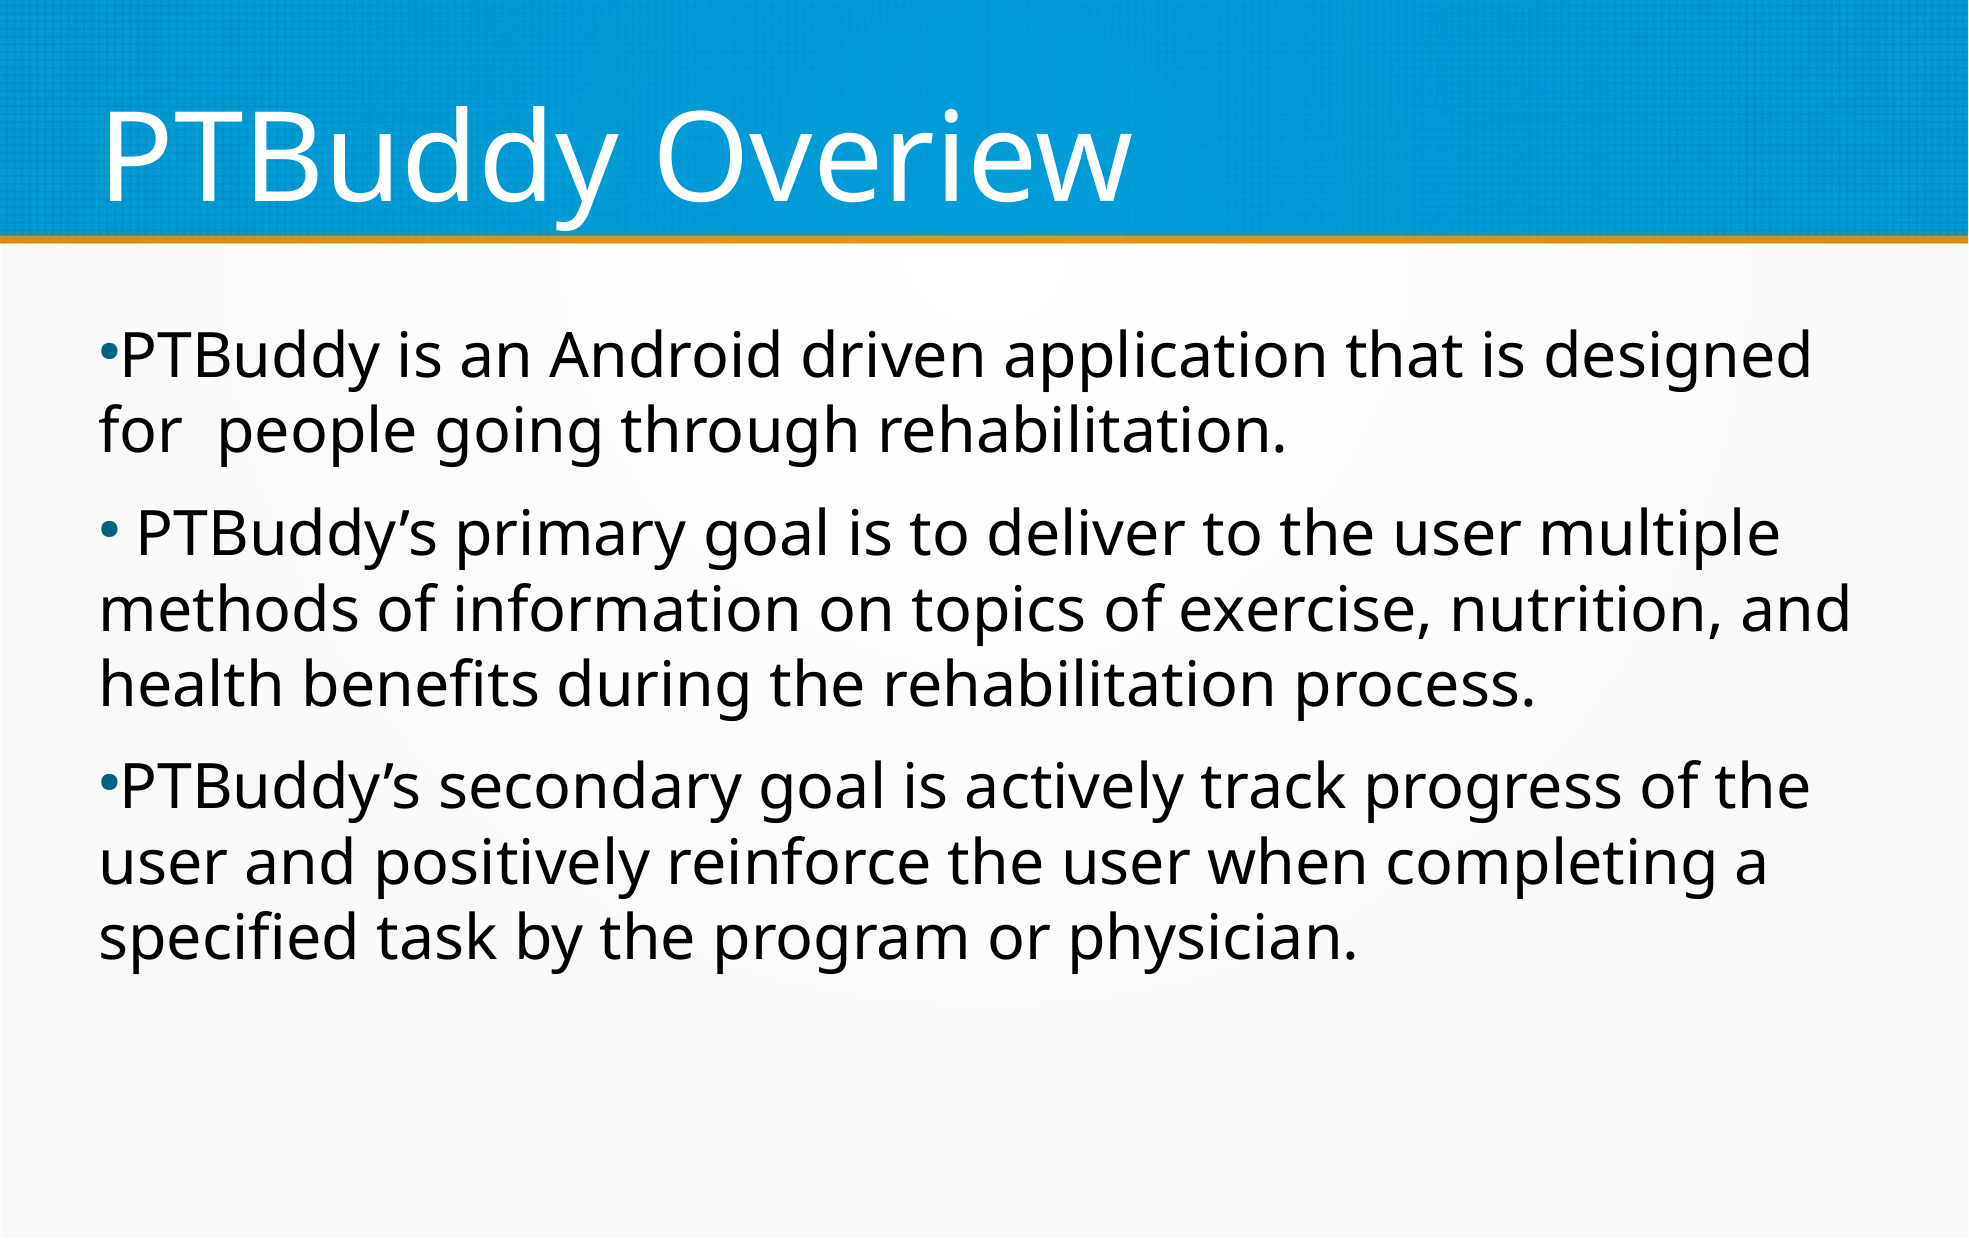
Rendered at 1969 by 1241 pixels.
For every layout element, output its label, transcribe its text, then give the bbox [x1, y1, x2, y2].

picture [0, 233, 1969, 1241]
title PTBuddy Overiew [98, 19, 1870, 227]
list PTBuddy is an Android driven application that is designed for people going through rehabilitation. PTBuddy’s primary goal is to deliver to the user multiple methods of information on topics of exercise, nutrition, and health benefits during the rehabilitation process. PTBuddy’s secondary goal is actively track progress of the user and positively reinforce the user when completing a specified task by the program or physician. [98, 315, 1861, 1081]
